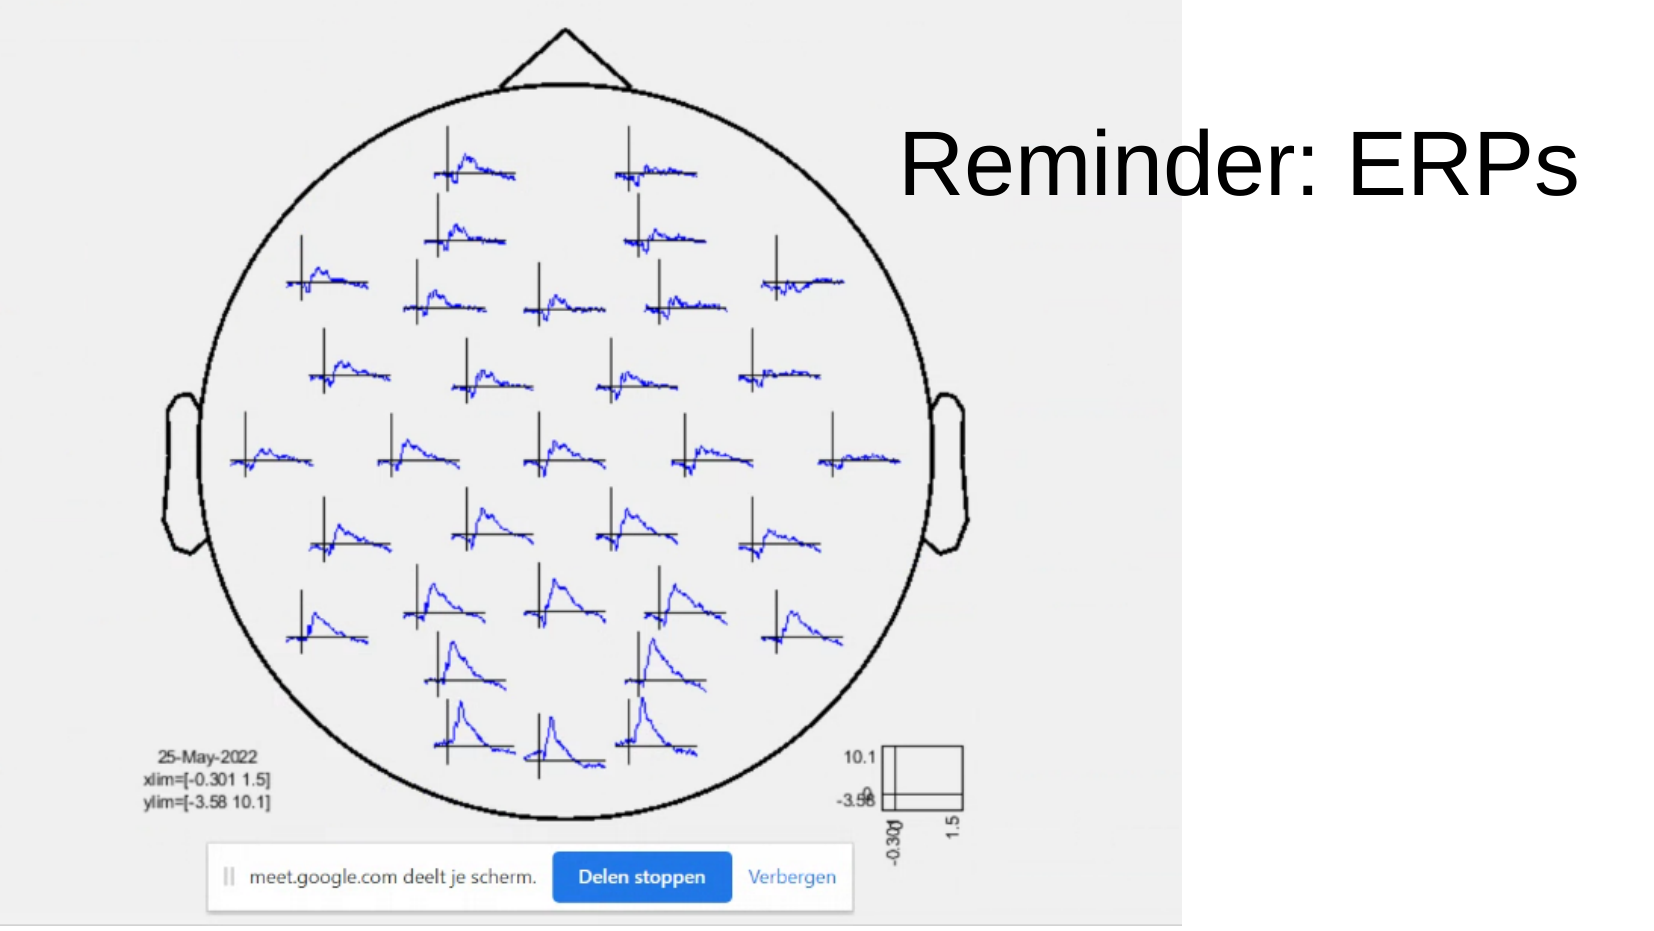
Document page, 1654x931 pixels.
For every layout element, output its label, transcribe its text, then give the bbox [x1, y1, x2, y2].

title Reminder: ERPs [885, 60, 1595, 266]
picture [0, 0, 1182, 926]
